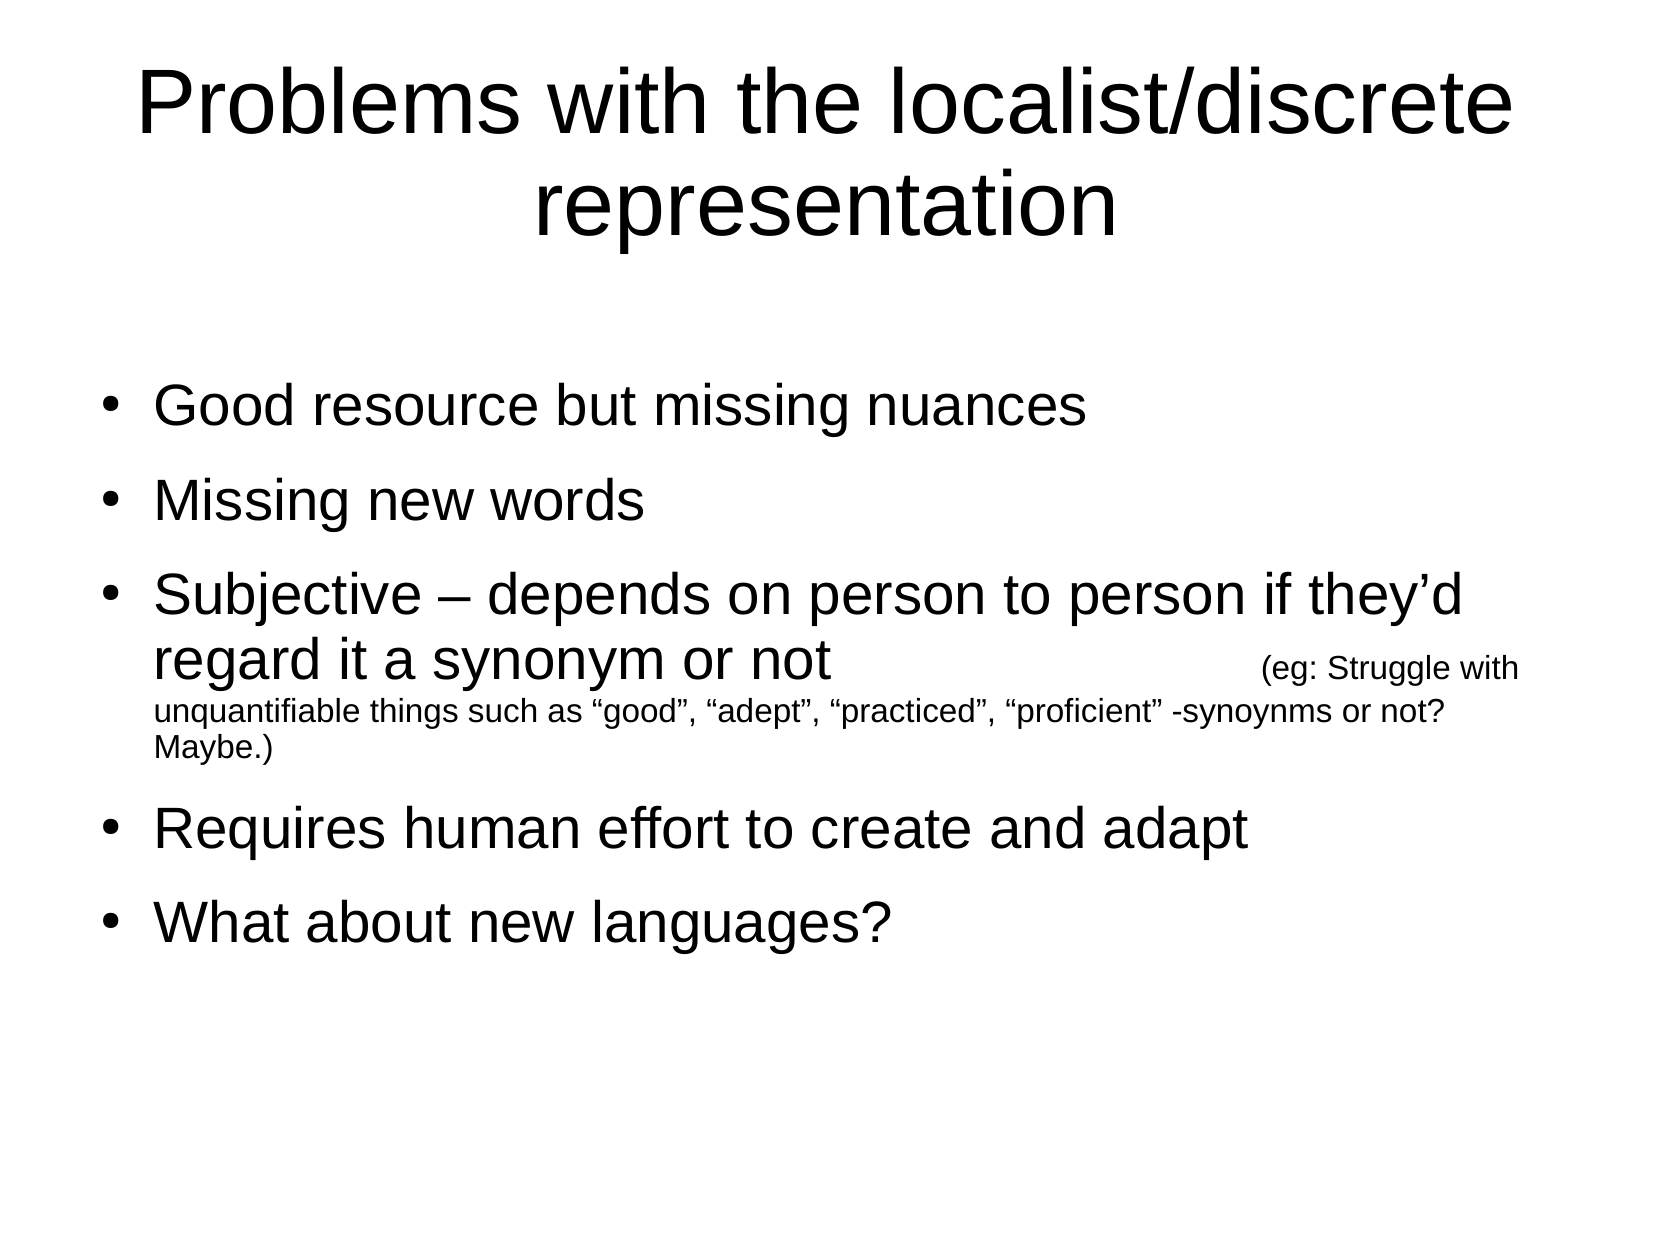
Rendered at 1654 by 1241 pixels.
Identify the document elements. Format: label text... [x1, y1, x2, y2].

title Problems with the localist/discrete representation [82, 49, 1571, 257]
list Good resource but missing nuances Missing new words Subjective – depends on person to person if they’d regard it a synonym or not (eg: Struggle with unquantifiable things such as “good”, “adept”, “practiced”, “proficient” -synoynms or not? Maybe.) Requires human effort to create and adapt What about new languages? [82, 372, 1571, 1093]
